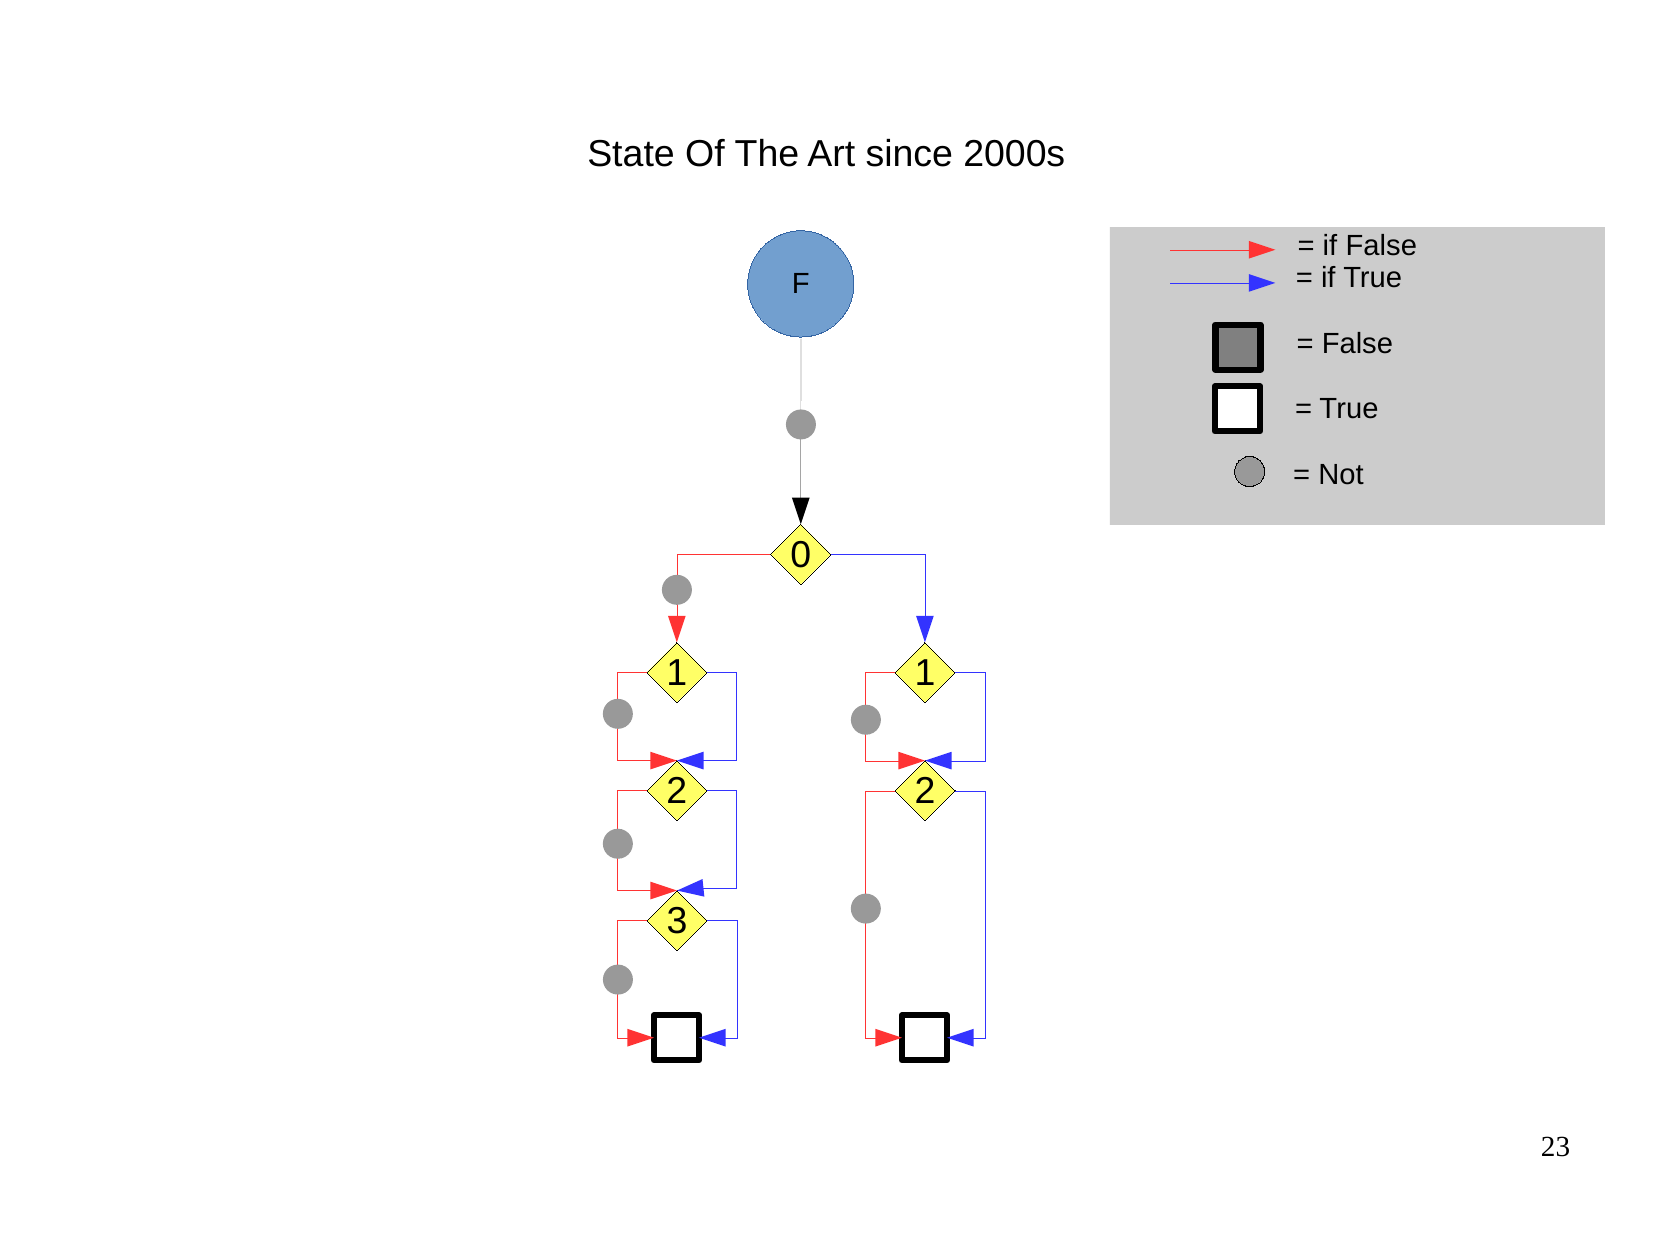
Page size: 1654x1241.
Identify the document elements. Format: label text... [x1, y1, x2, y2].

text_box [850, 704, 881, 735]
text_box [901, 1015, 947, 1061]
text_box [602, 698, 633, 729]
text_box 1 [647, 642, 707, 703]
text_box 0 [770, 524, 831, 585]
text_box F [747, 257, 854, 338]
text_box [1215, 324, 1261, 370]
text_box [850, 893, 881, 924]
text_box = if False = if True = False = True = Not [1109, 227, 1605, 525]
title State Of The Art since 2000s [82, 49, 1571, 257]
text_box [1234, 456, 1265, 487]
text_box [1215, 386, 1261, 432]
text_box [602, 964, 633, 995]
text_box [785, 409, 816, 440]
text_box 2 [647, 760, 707, 821]
text_box [602, 828, 633, 859]
text_box 1 [895, 642, 955, 703]
text_box [653, 1015, 699, 1061]
text_box 2 [895, 761, 956, 821]
text_box [661, 574, 692, 605]
text_box 3 [647, 891, 707, 951]
